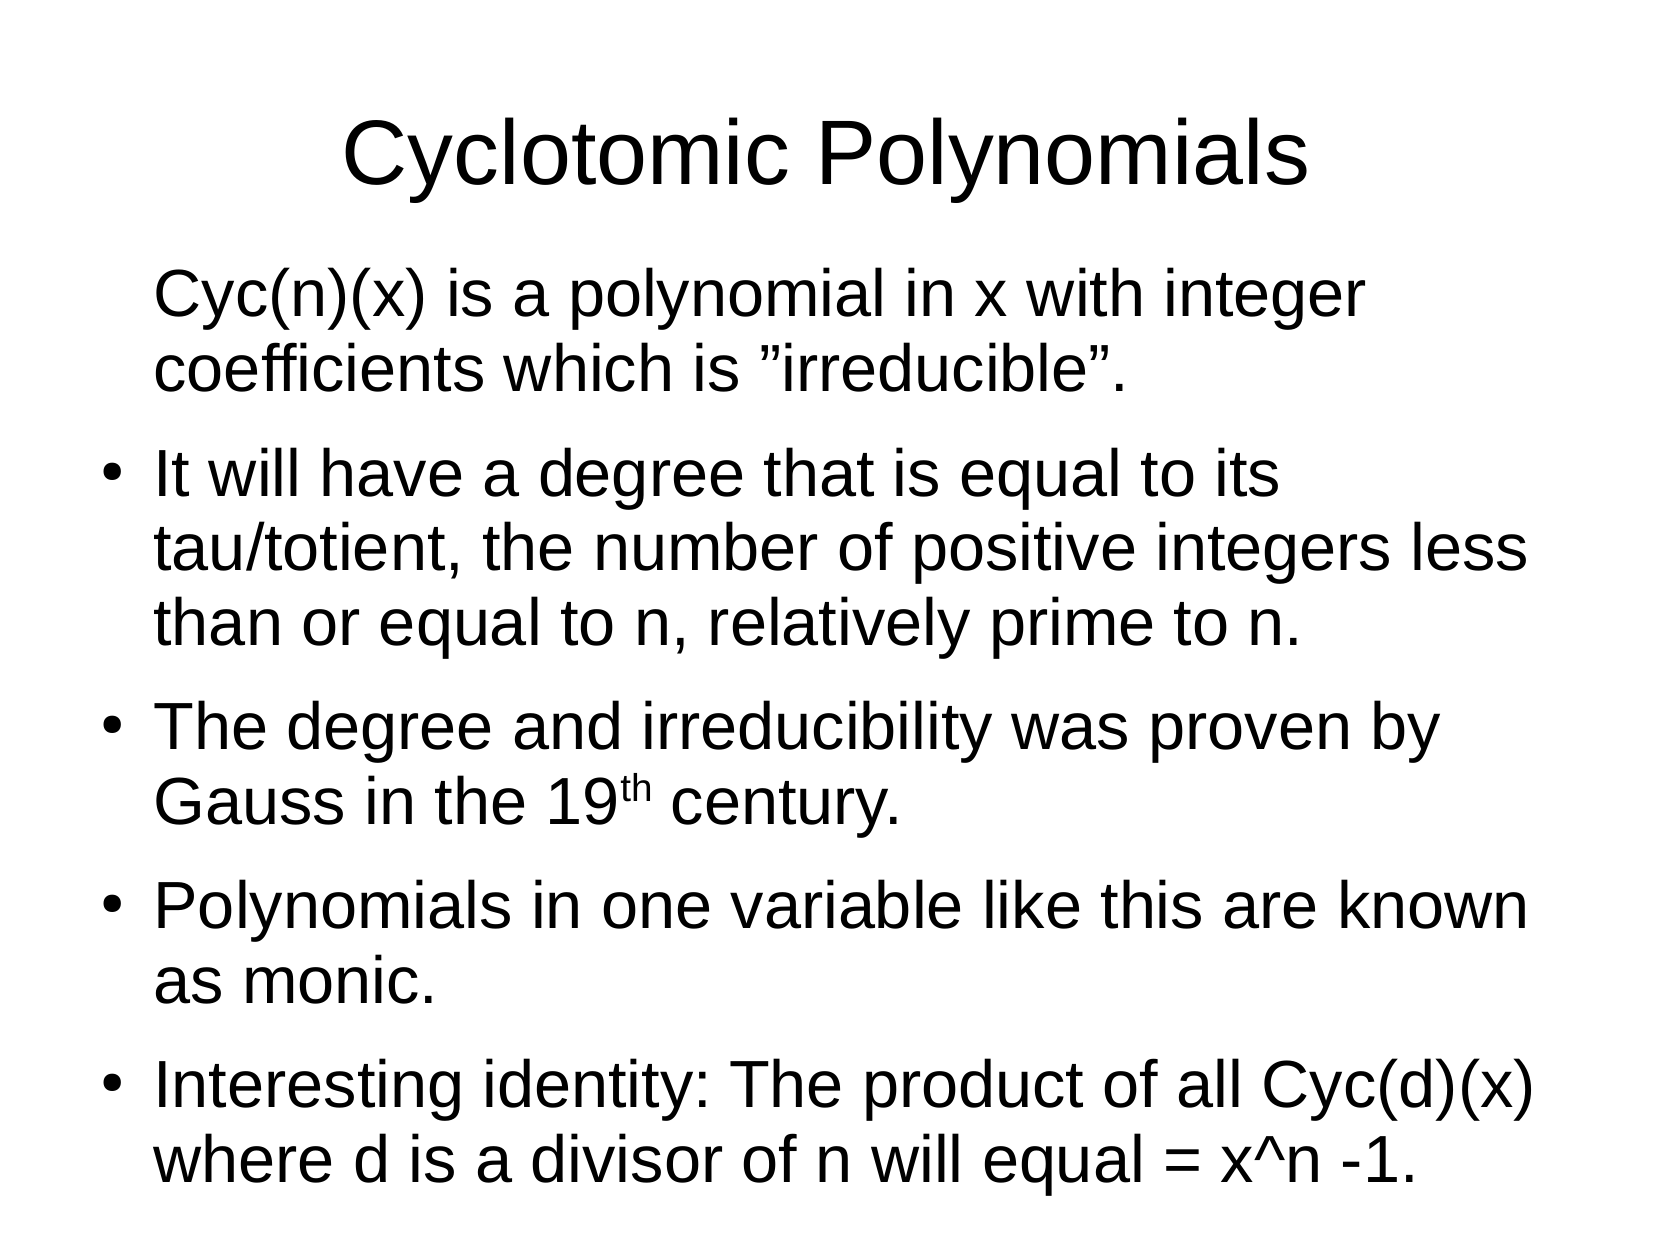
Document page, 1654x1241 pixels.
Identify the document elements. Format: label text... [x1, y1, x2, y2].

title Cyclotomic Polynomials [82, 49, 1571, 256]
list Cyc(n)(x) is a polynomial in x with integer coefficients which is ”irreducible”. It will have a degree that is equal to its tau/totient, the number of positive integers less than or equal to n, relatively prime to n. The degree and irreducibility was proven by Gauss in the 19th century. Polynomials in one variable like this are known as monic. Interesting identity: The product of all Cyc(d)(x) where d is a divisor of n will equal = x^n -1. [82, 256, 1571, 1010]
